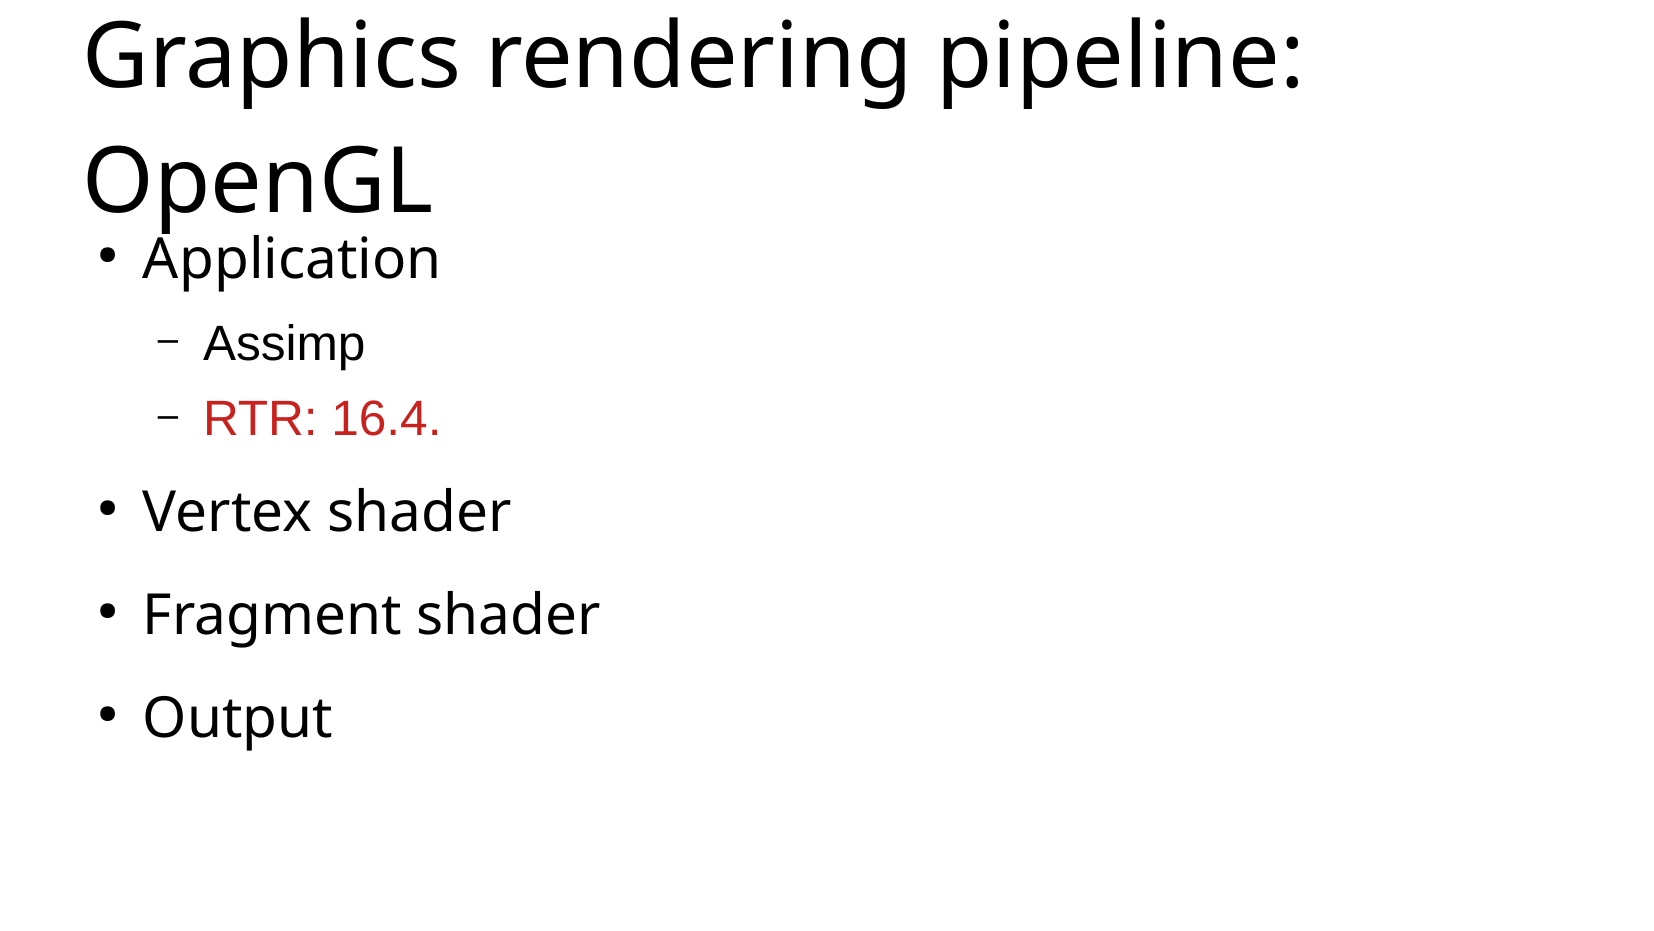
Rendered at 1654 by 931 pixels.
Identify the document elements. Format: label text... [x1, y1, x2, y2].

title Graphics rendering pipeline: OpenGL [82, 37, 1571, 193]
list Application Assimp RTR: 16.4. Vertex shader Fragment shader Output [82, 217, 1571, 758]
